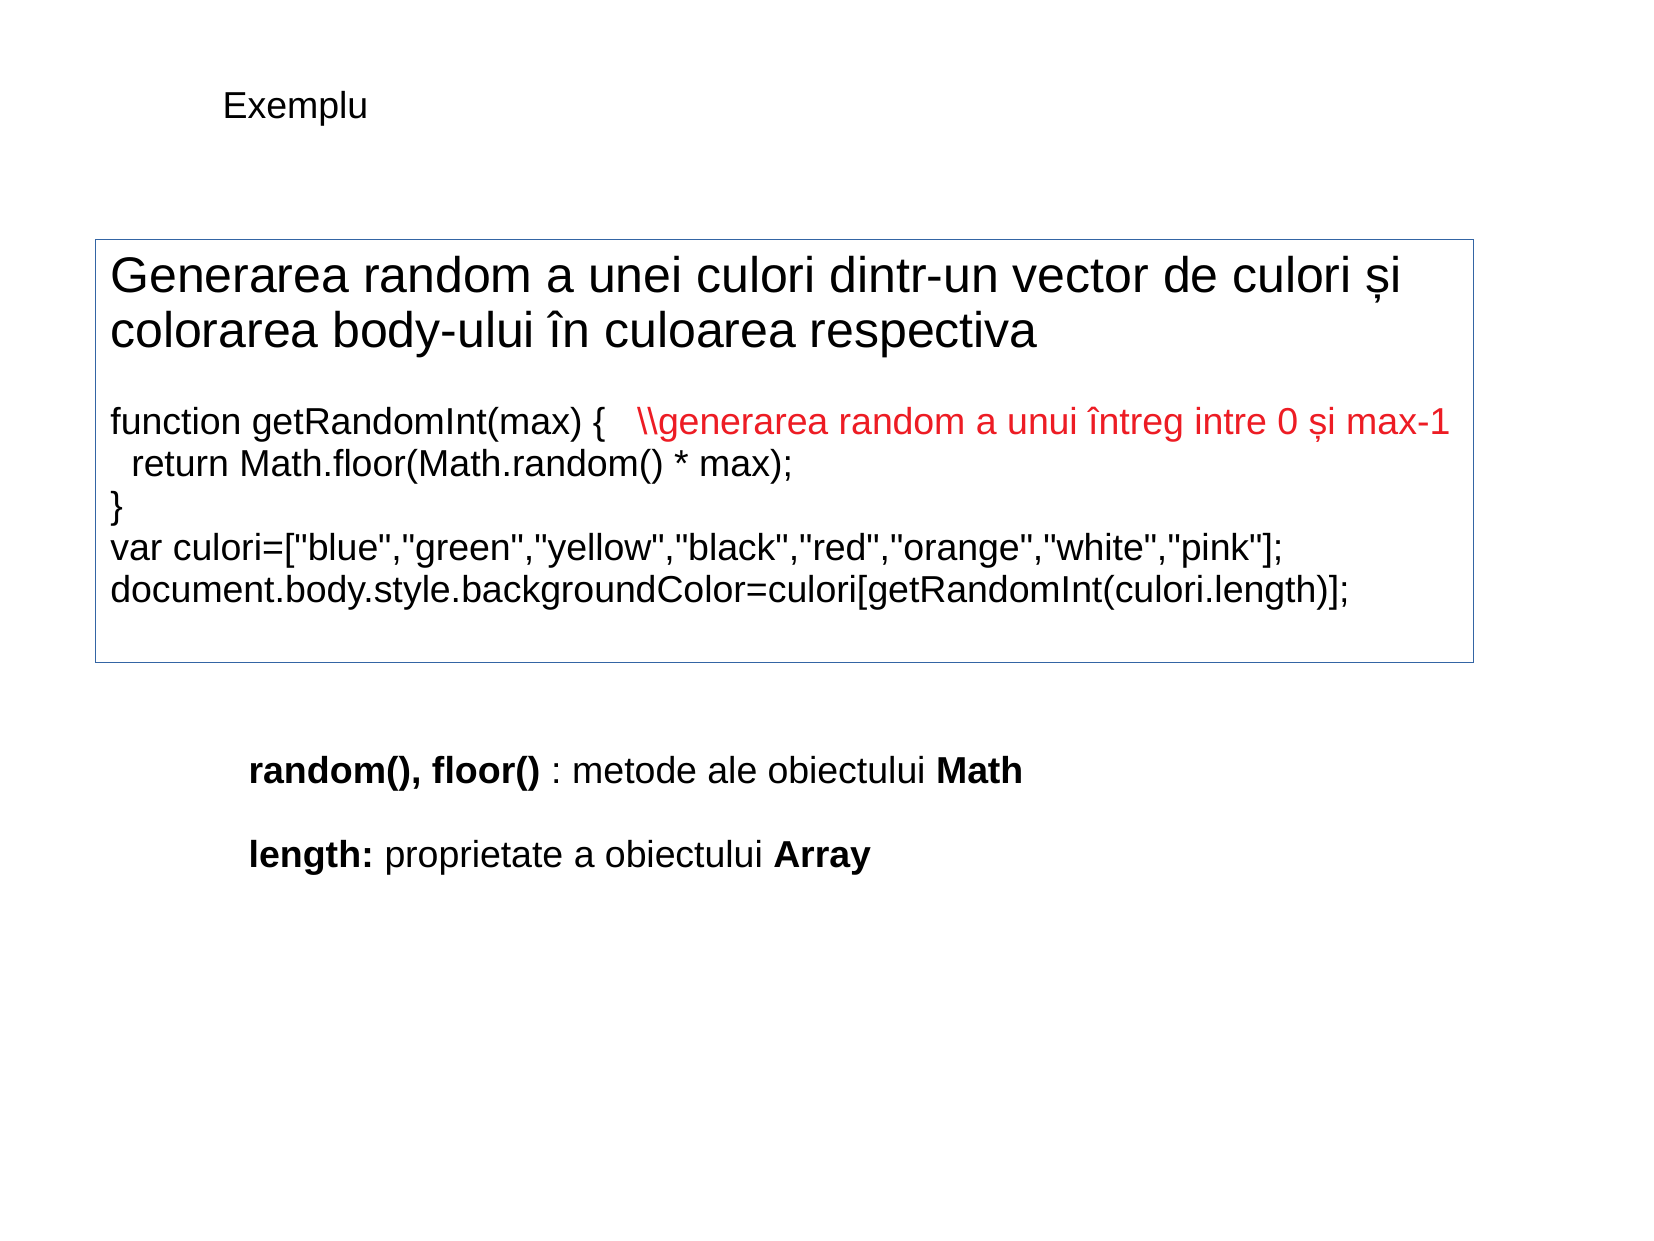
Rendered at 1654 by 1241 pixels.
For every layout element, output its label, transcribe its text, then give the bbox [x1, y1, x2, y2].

text_box Exemplu [207, 77, 384, 135]
text_box random(), floor() : metode ale obiectului Math length: proprietate a obiectului Array [233, 741, 1039, 883]
text_box Generarea random a unei culori dintr-un vector de culori și colorarea body-ului în culoarea respectiva function getRandomInt(max) { \\generarea random a unui întreg intre 0 și max-1 return Math.floor(Math.random() * max); } var culori=["blue","green","yellow","black","red","orange","white","pink"]; document.body.style.backgroundColor=culori[getRandomInt(culori.length)]; [95, 239, 1474, 663]
